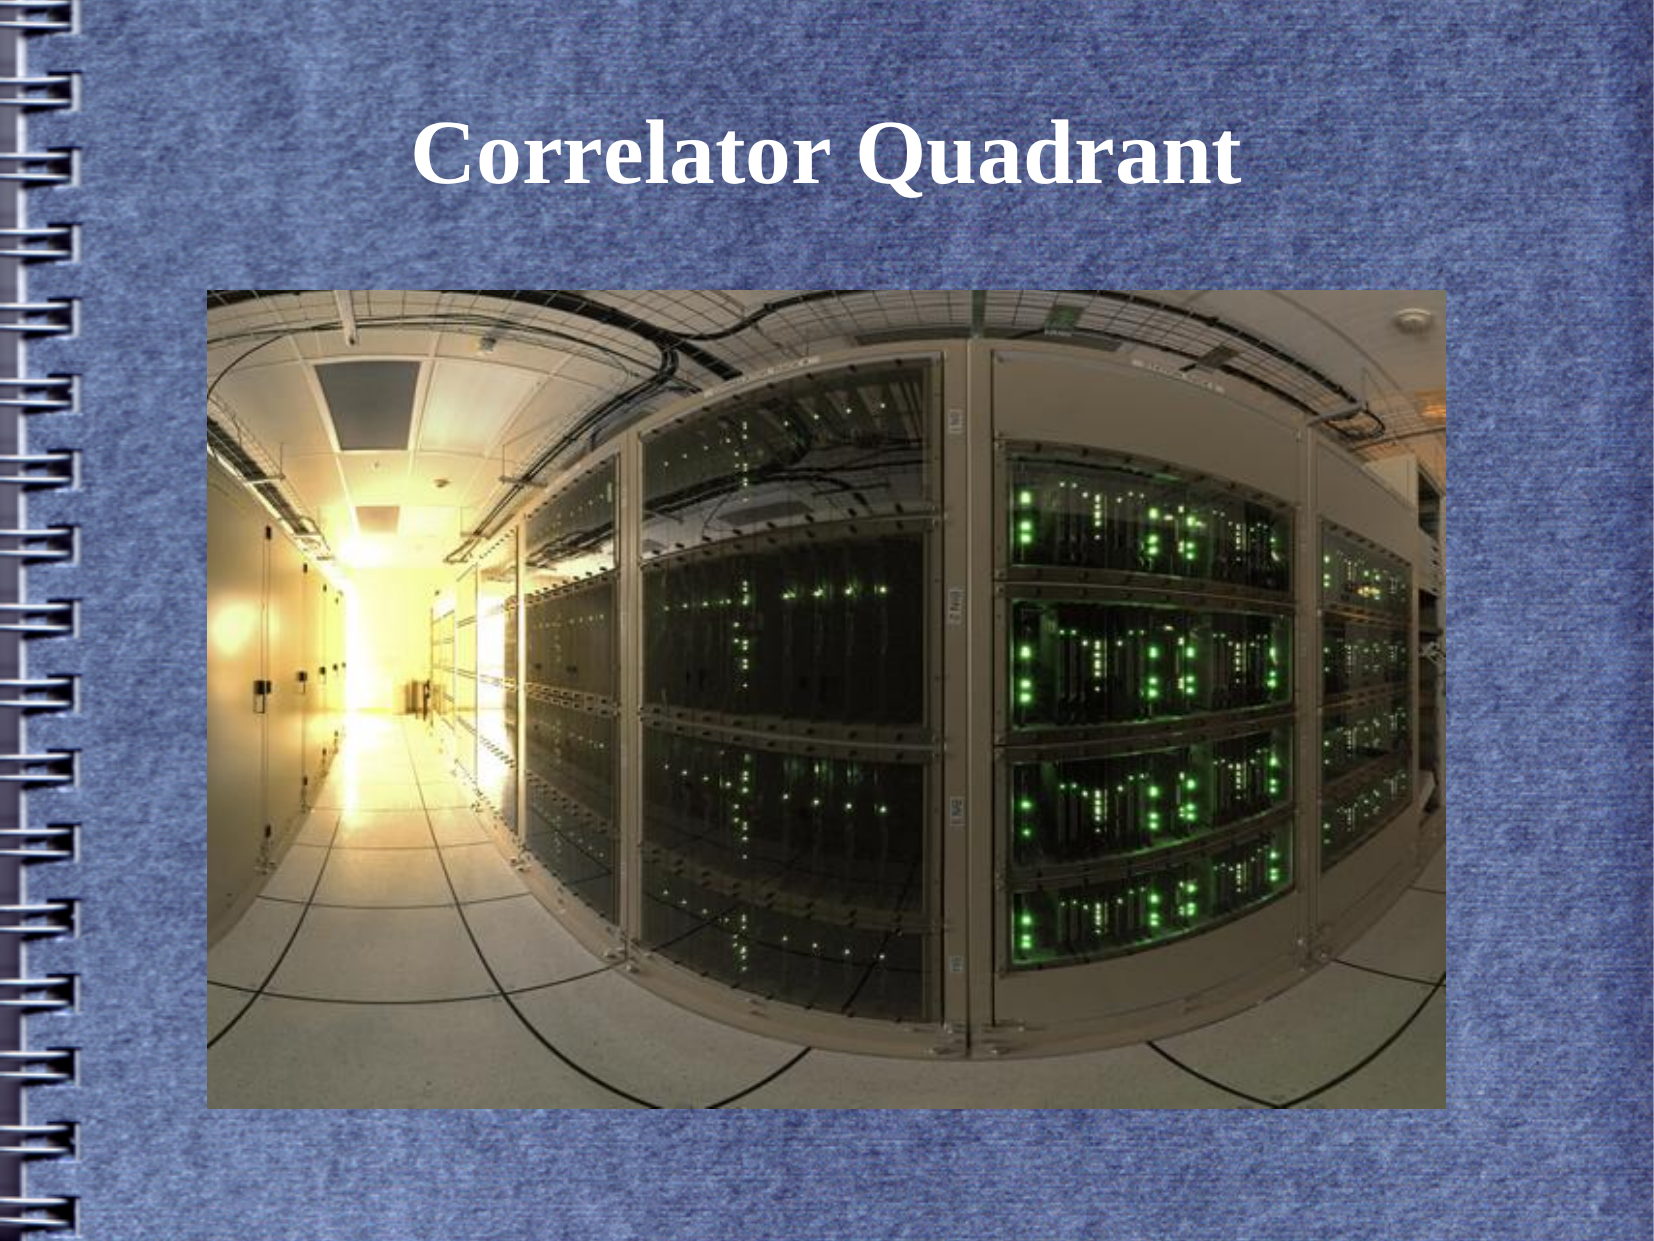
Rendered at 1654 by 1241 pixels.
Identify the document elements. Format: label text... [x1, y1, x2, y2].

title Correlator Quadrant [82, 49, 1571, 257]
picture [0, 0, 1654, 1241]
